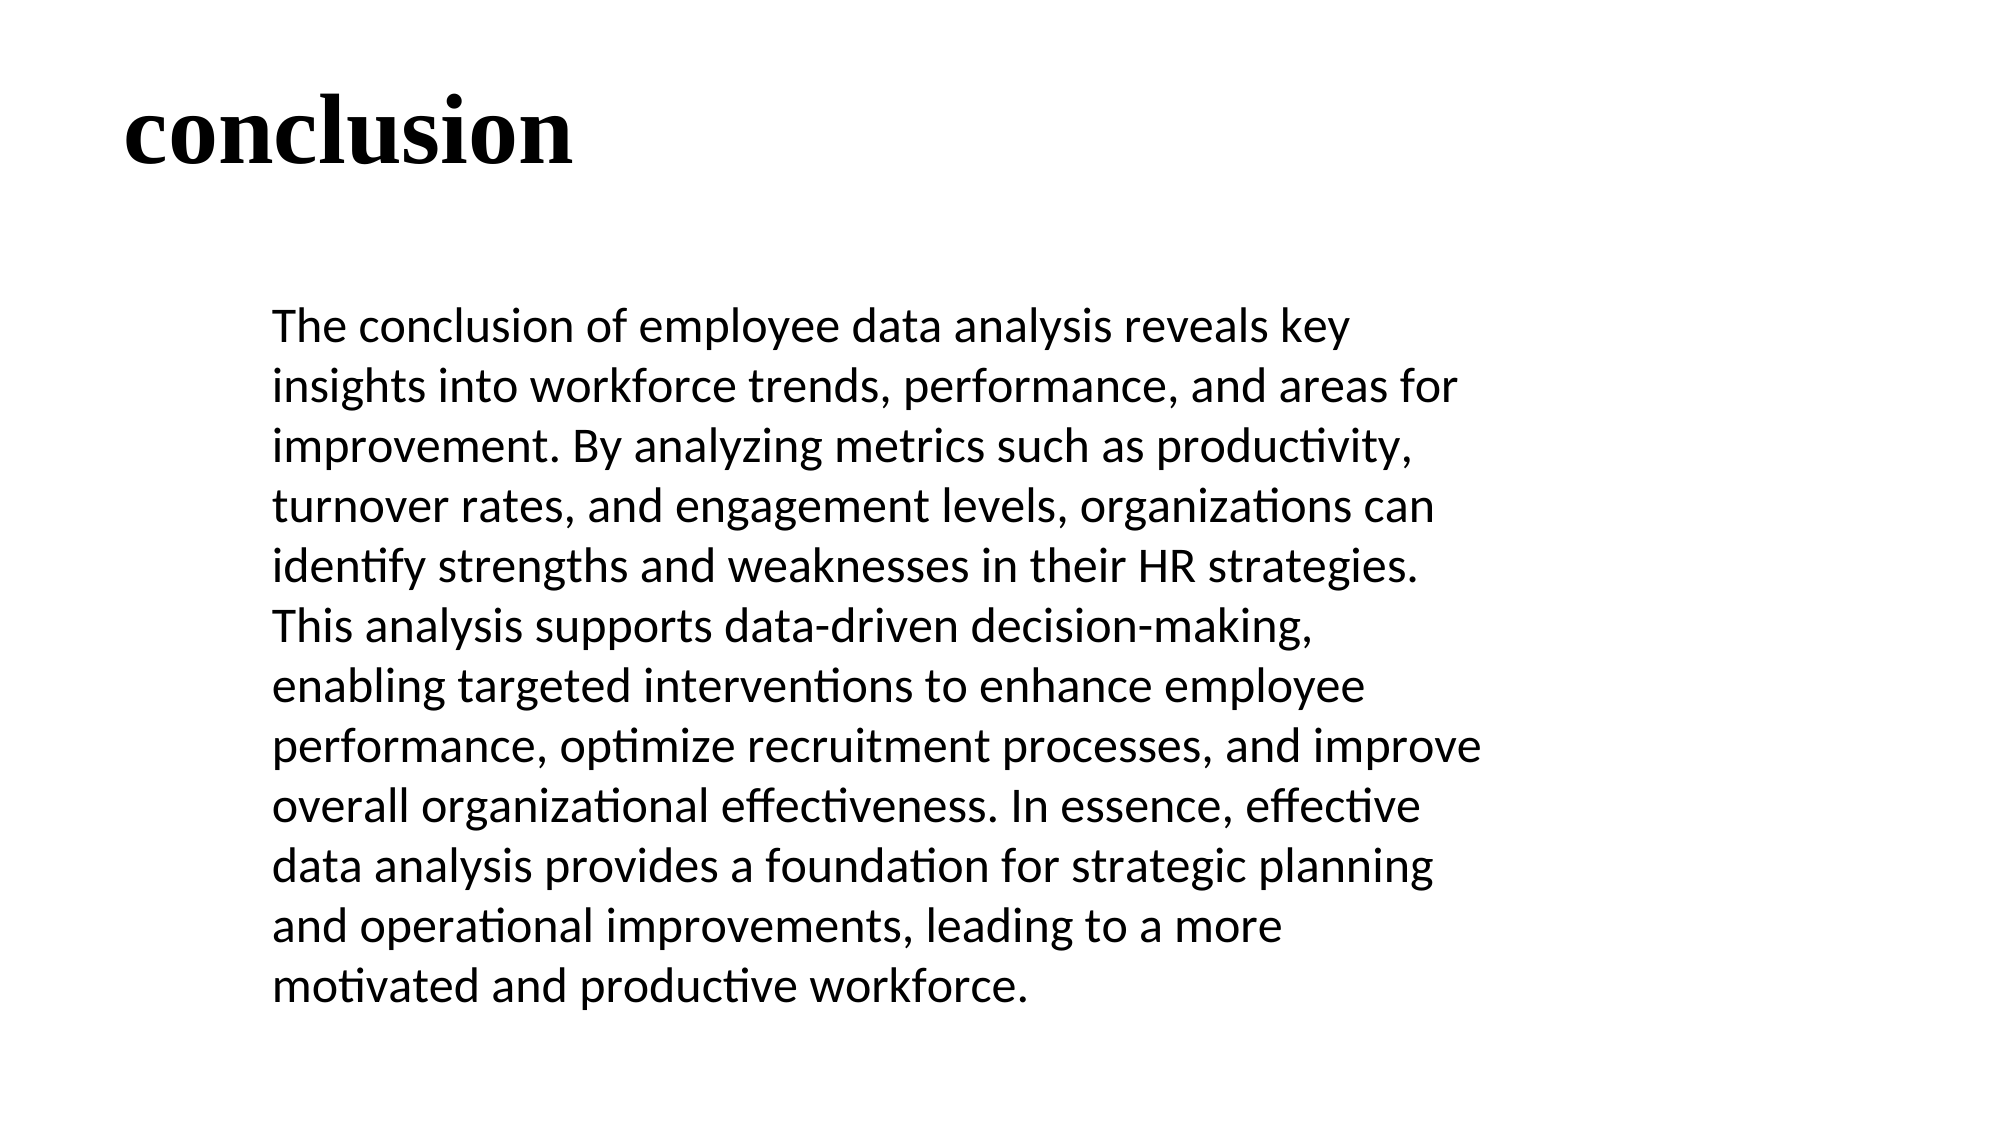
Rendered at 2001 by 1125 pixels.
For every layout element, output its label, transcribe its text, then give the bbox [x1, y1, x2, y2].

title conclusion [123, 63, 1877, 188]
text_box The conclusion of employee data analysis reveals key insights into workforce trends, performance, and areas for improvement. By analyzing metrics such as productivity, turnover rates, and engagement levels, organizations can identify strengths and weaknesses in their HR strategies. This analysis supports data-driven decision-making, enabling targeted interventions to enhance employee performance, optimize recruitment processes, and improve overall organizational effectiveness. In essence, effective data analysis provides a foundation for strategic planning and operational improvements, leading to a more motivated and productive workforce. [256, 284, 1502, 1027]
